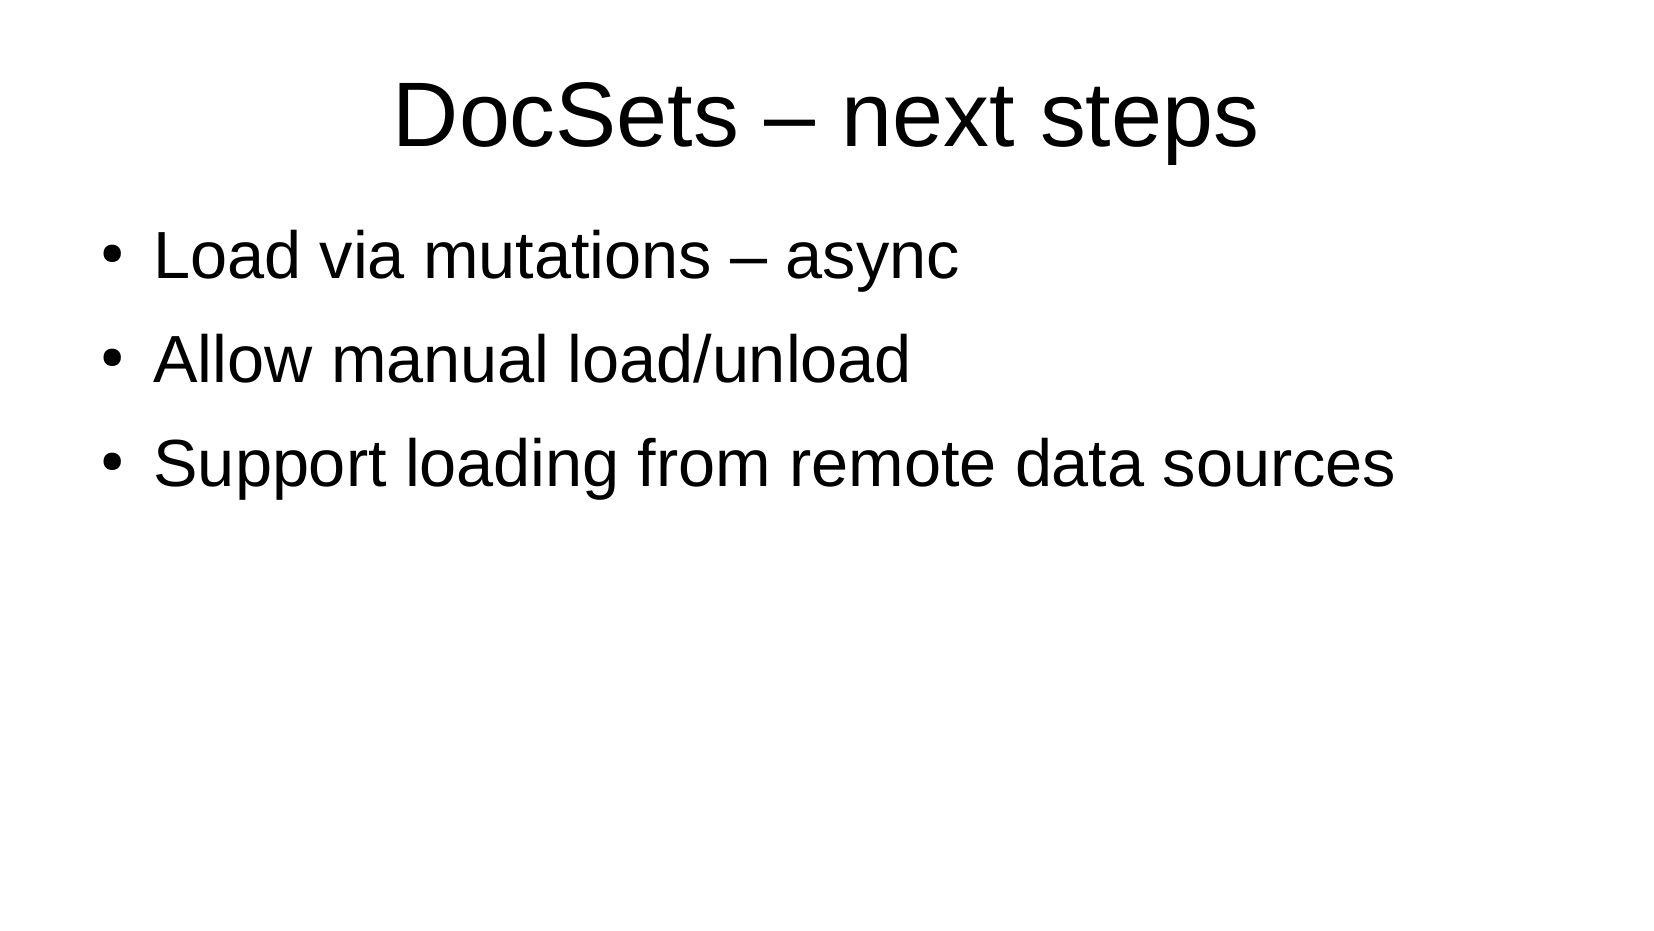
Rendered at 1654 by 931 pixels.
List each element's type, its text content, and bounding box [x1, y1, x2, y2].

title DocSets – next steps [82, 37, 1571, 193]
list Load via mutations – async Allow manual load/unload Support loading from remote data sources [82, 217, 1571, 758]
